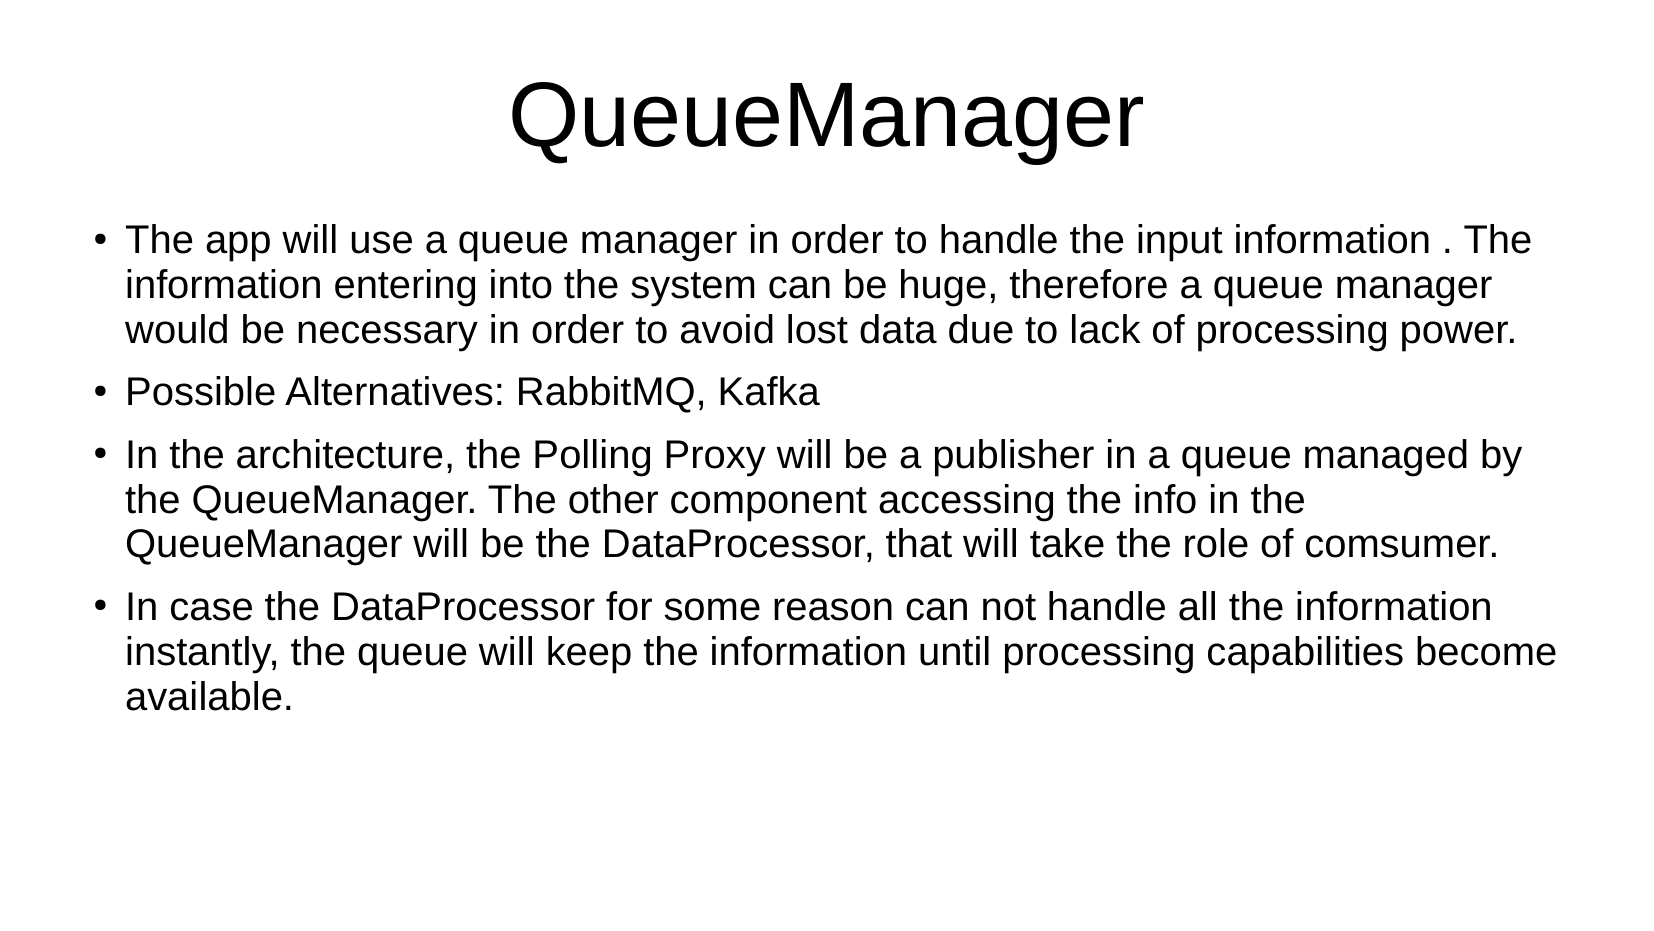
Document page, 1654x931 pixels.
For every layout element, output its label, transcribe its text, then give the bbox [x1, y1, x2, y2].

title QueueManager [82, 37, 1571, 193]
list The app will use a queue manager in order to handle the input information . The information entering into the system can be huge, therefore a queue manager would be necessary in order to avoid lost data due to lack of processing power. Possible Alternatives: RabbitMQ, Kafka In the architecture, the Polling Proxy will be a publisher in a queue managed by the QueueManager. The other component accessing the info in the QueueManager will be the DataProcessor, that will take the role of comsumer. In case the DataProcessor for some reason can not handle all the information instantly, the queue will keep the information until processing capabilities become available. [82, 217, 1571, 758]
